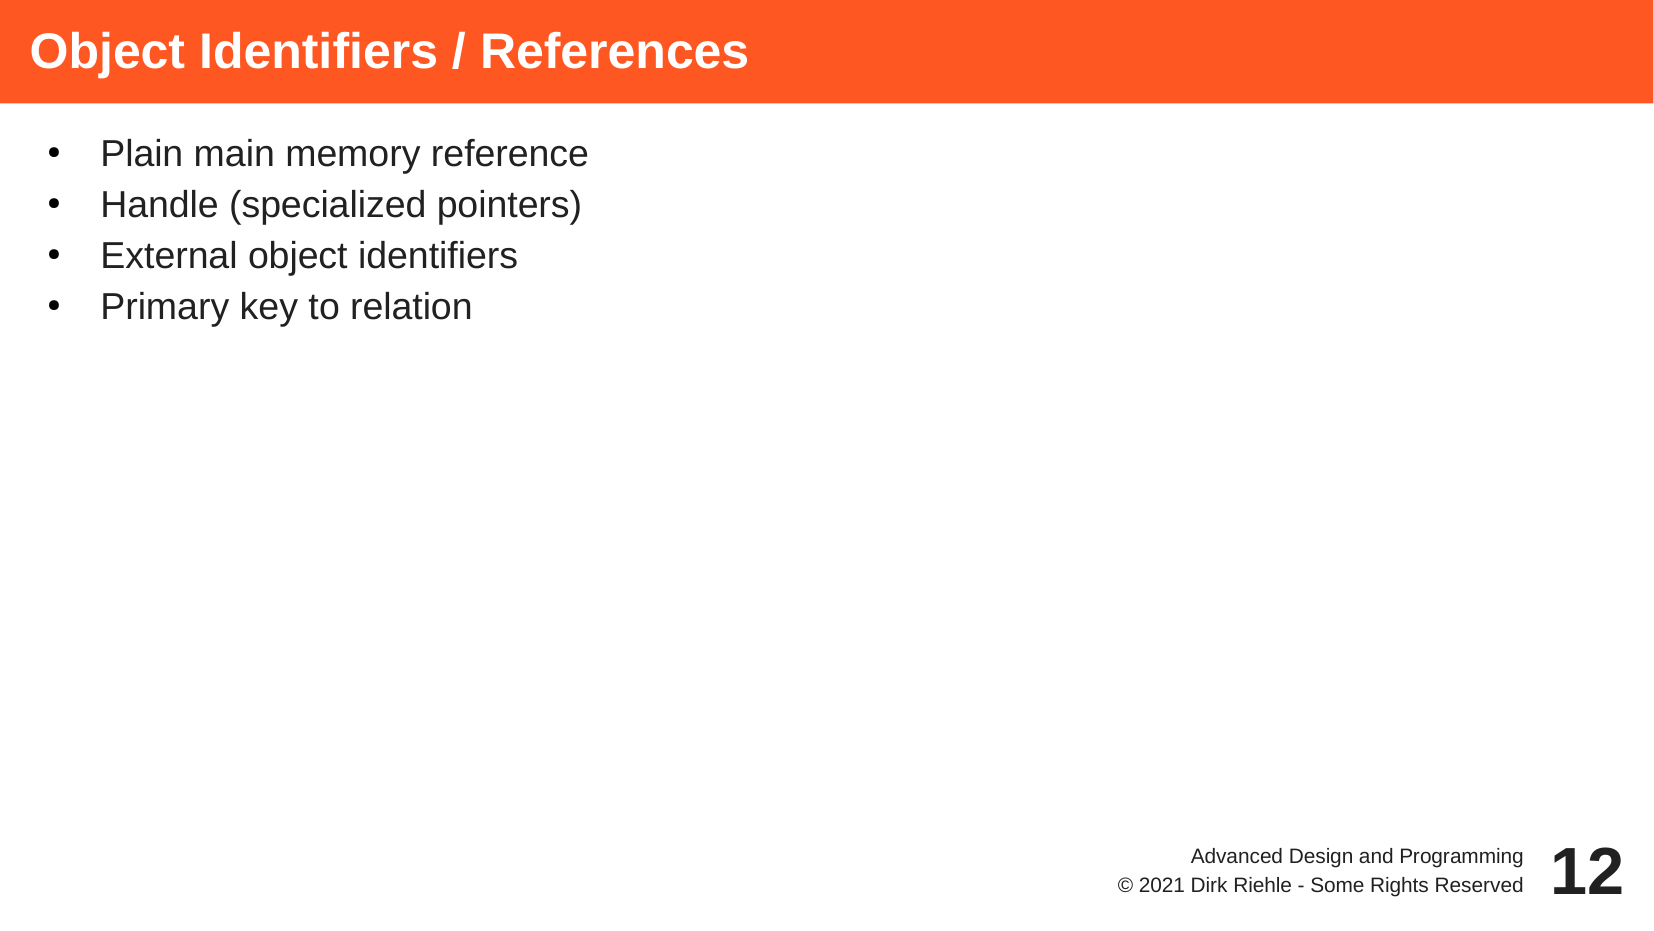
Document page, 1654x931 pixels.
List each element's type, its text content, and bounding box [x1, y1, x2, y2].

title Object Identifiers / References [0, 0, 1654, 104]
list Plain main memory reference Handle (specialized pointers) External object identifiers Primary key to relation [29, 132, 1625, 813]
